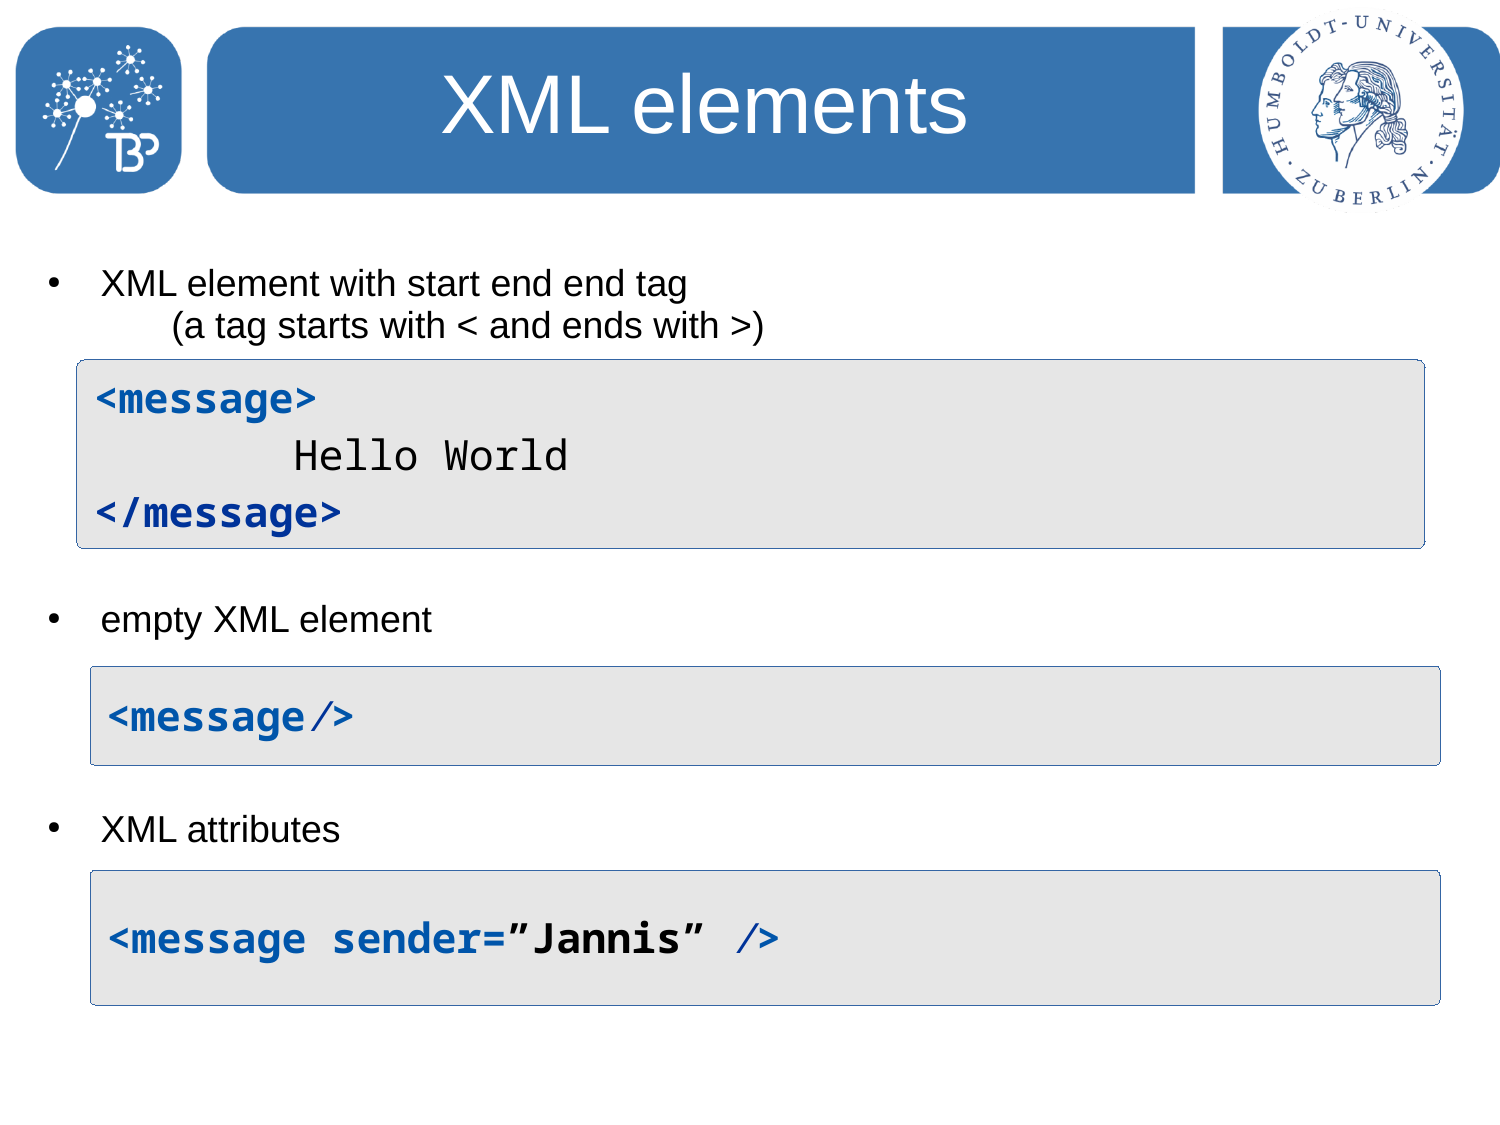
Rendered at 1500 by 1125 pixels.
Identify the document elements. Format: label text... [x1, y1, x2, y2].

title XML elements [240, 45, 1171, 165]
text_box <message/> [90, 666, 1441, 766]
text_box <message> Hello World </message> [76, 359, 1426, 549]
text_box <message sender=”Jannis” /> [90, 870, 1441, 1006]
picture [15, 7, 1500, 213]
text_box XML element with start end end tag (a tag starts with < and ends with >) empty XML element XML attributes [15, 254, 1500, 1074]
